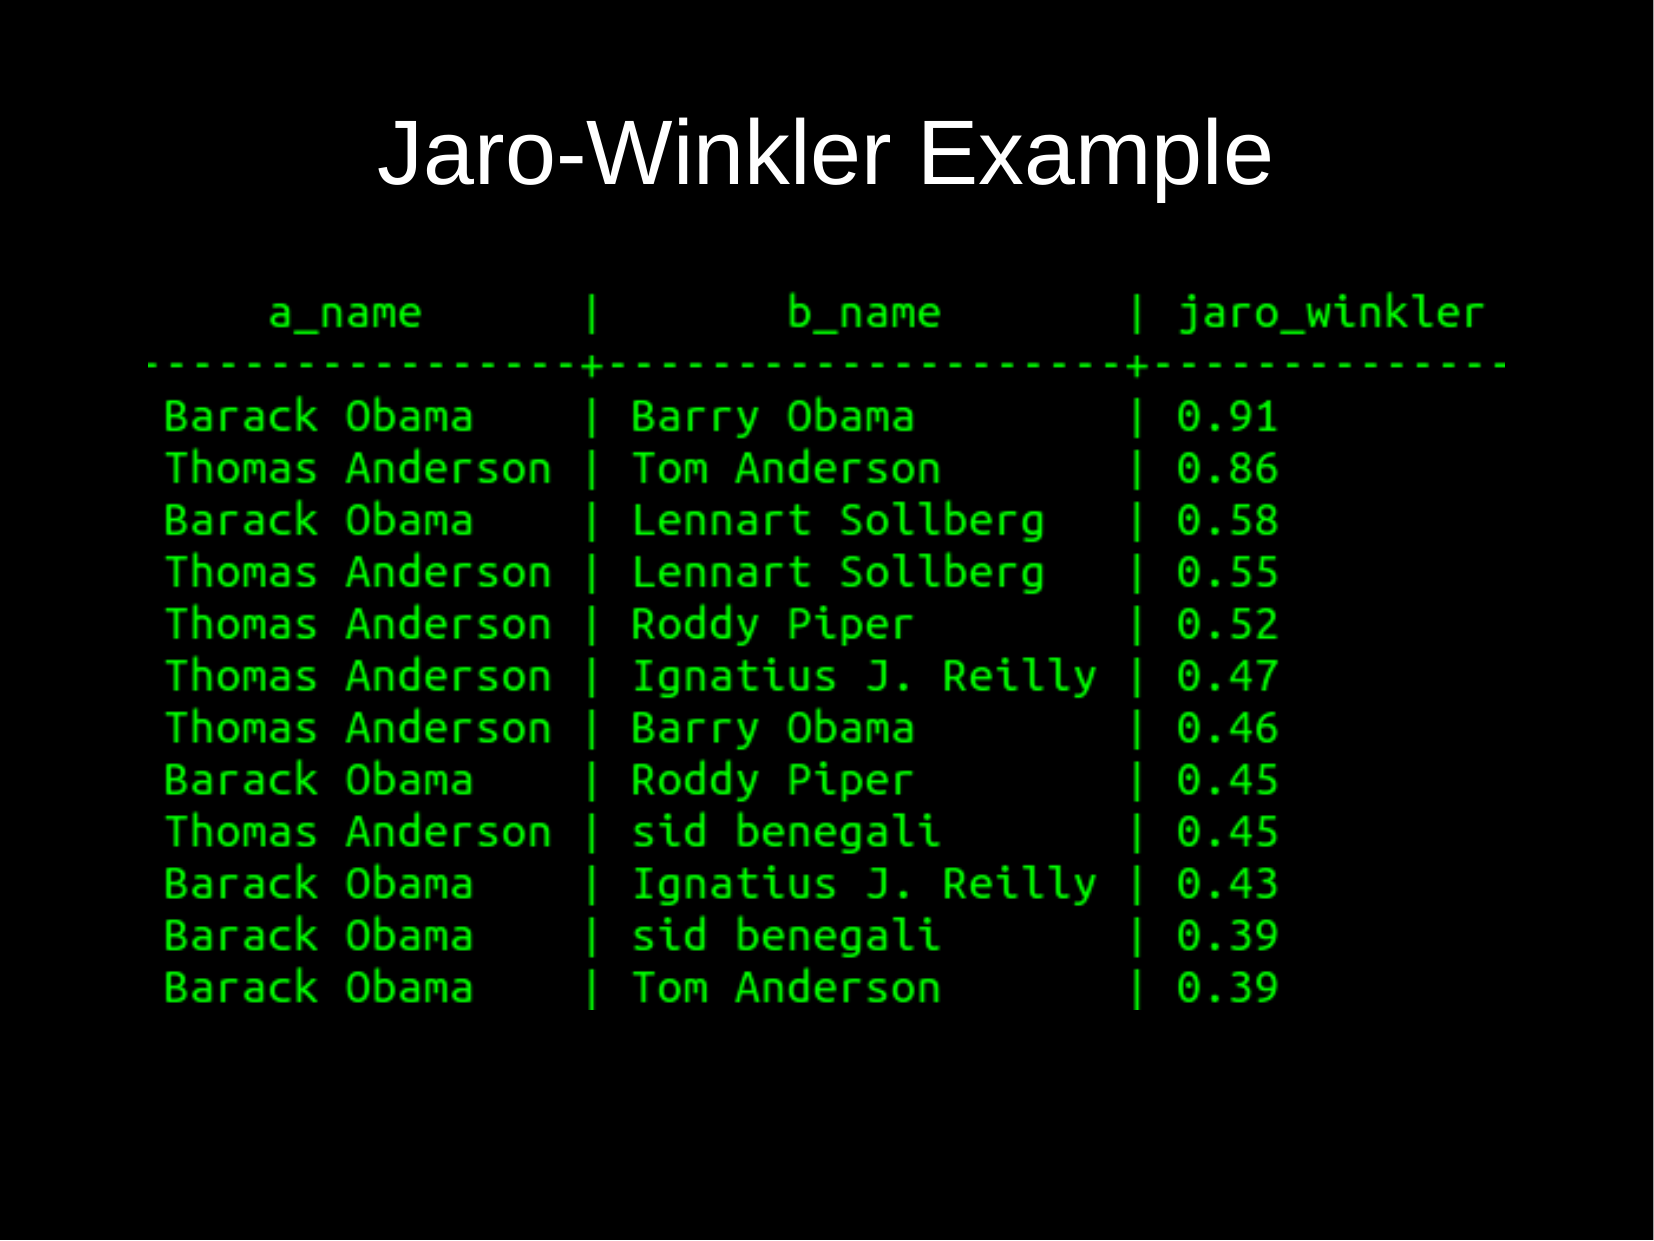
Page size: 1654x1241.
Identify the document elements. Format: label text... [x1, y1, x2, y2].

title Jaro-Winkler Example [82, 49, 1571, 257]
picture [148, 290, 1505, 1010]
